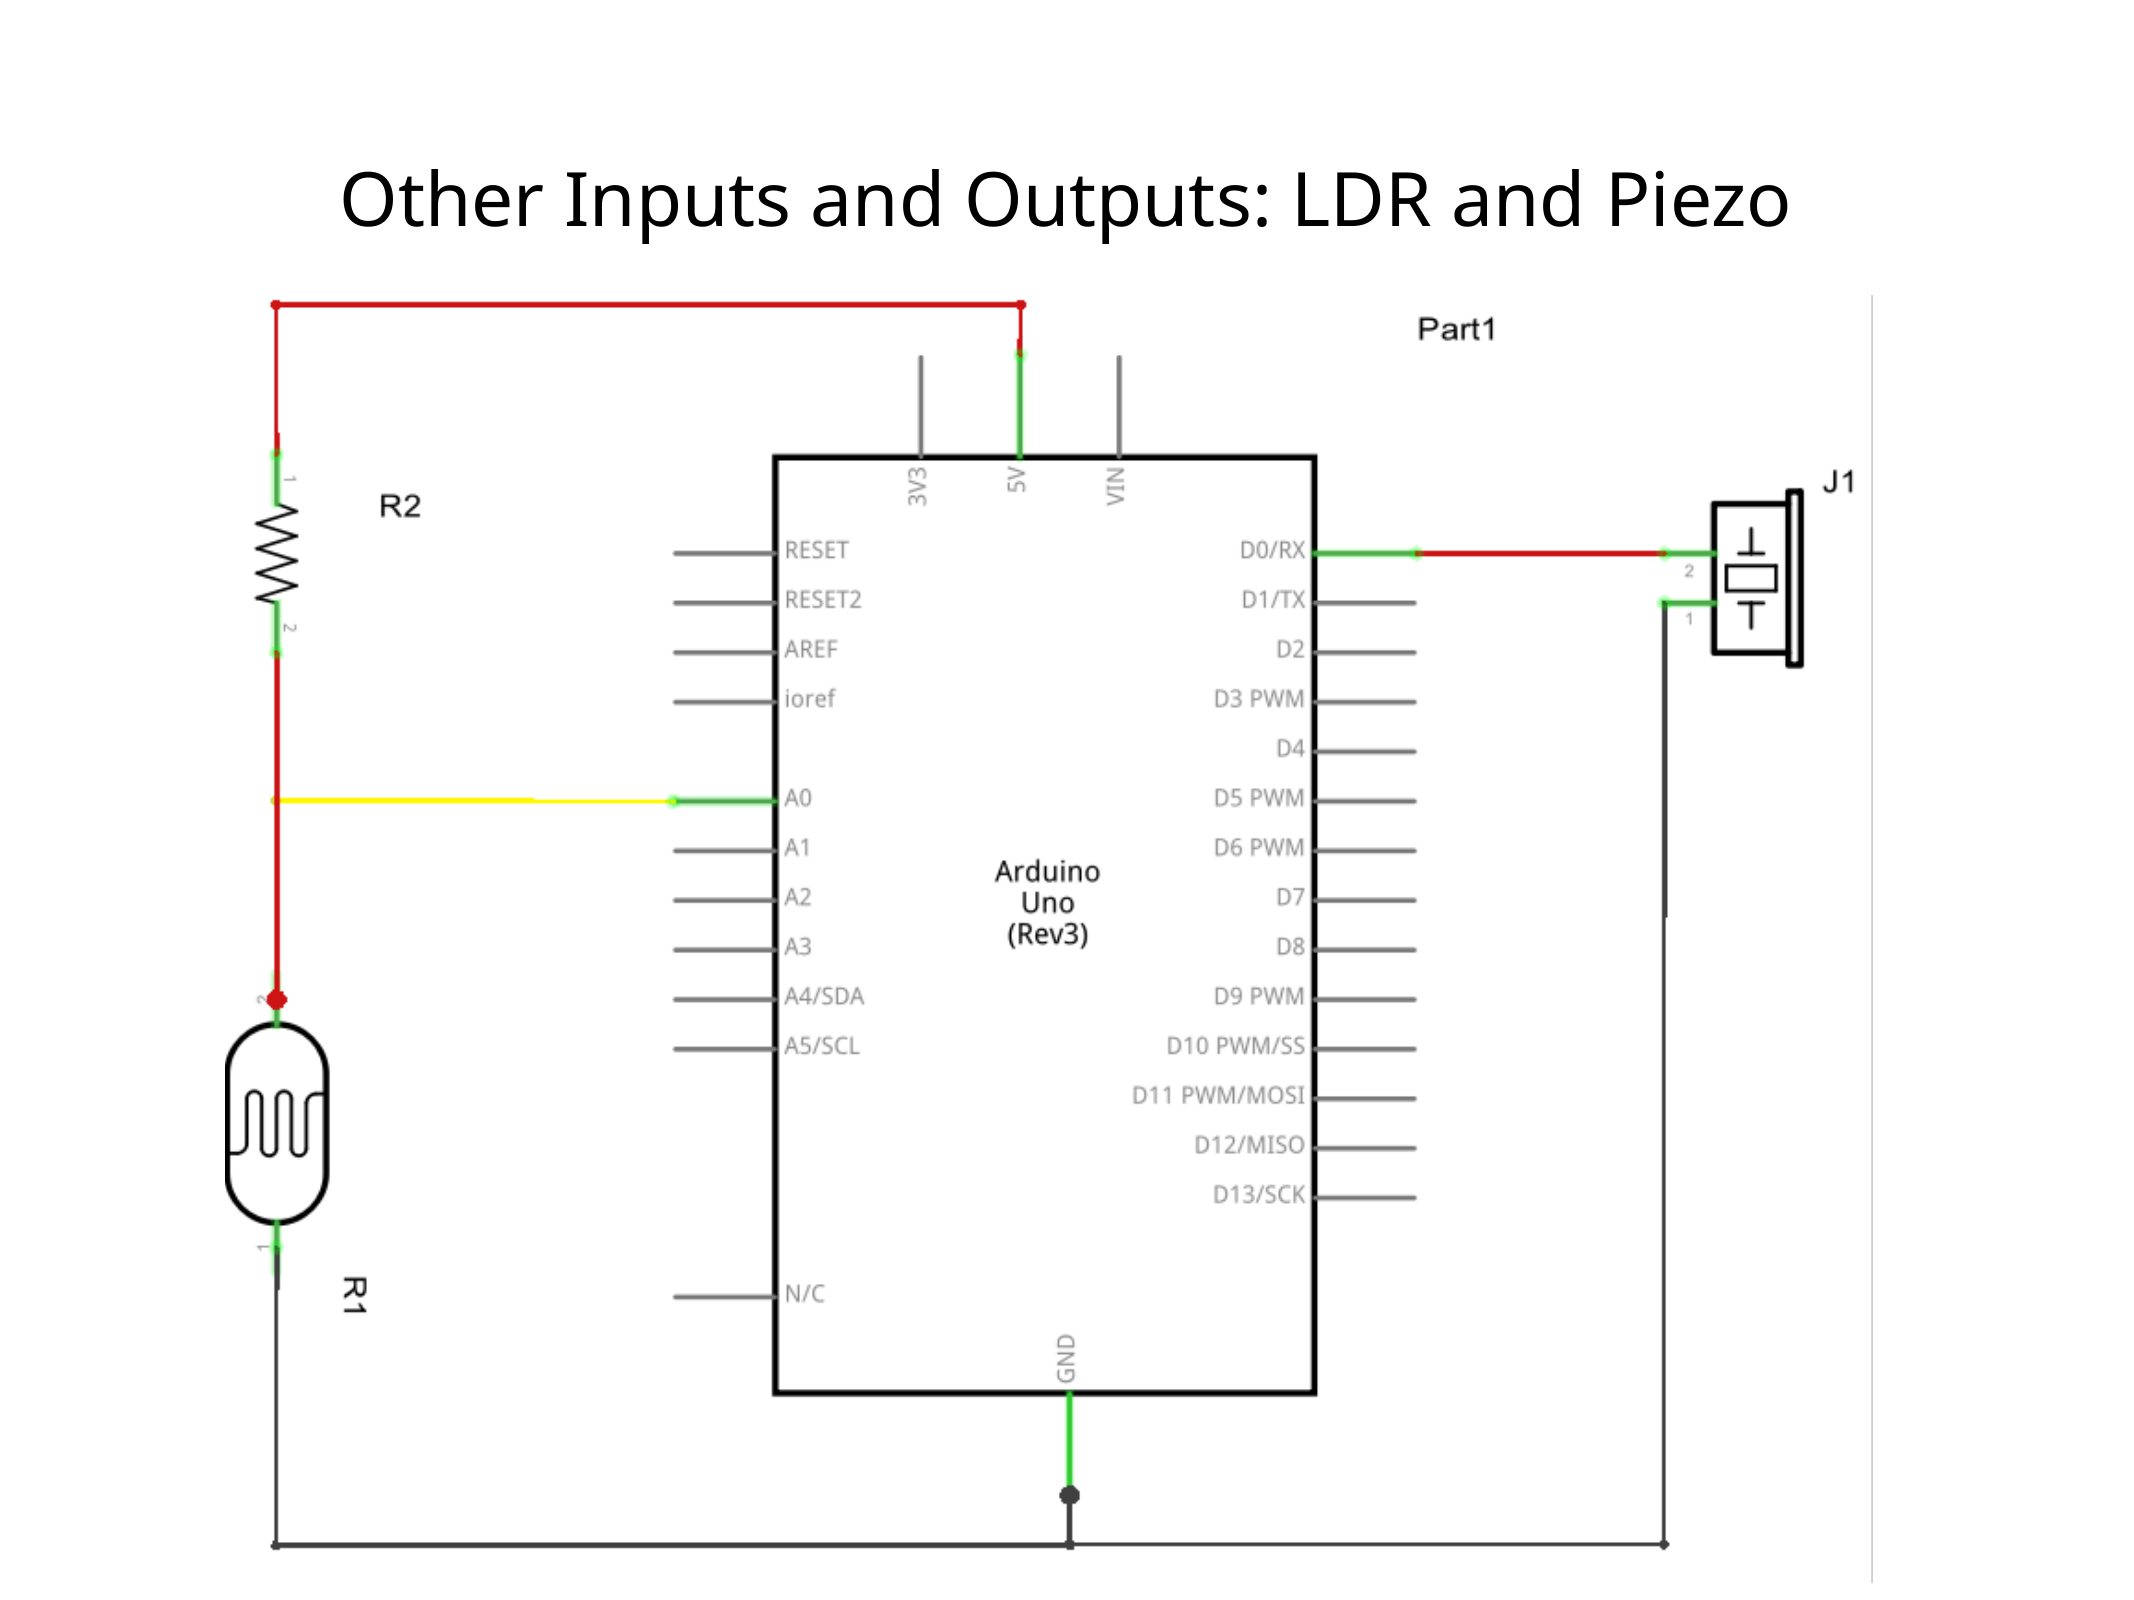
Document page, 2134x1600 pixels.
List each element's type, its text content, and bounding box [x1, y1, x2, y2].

title Other Inputs and Outputs: LDR and Piezo [106, 63, 2027, 331]
picture [225, 295, 1878, 1583]
